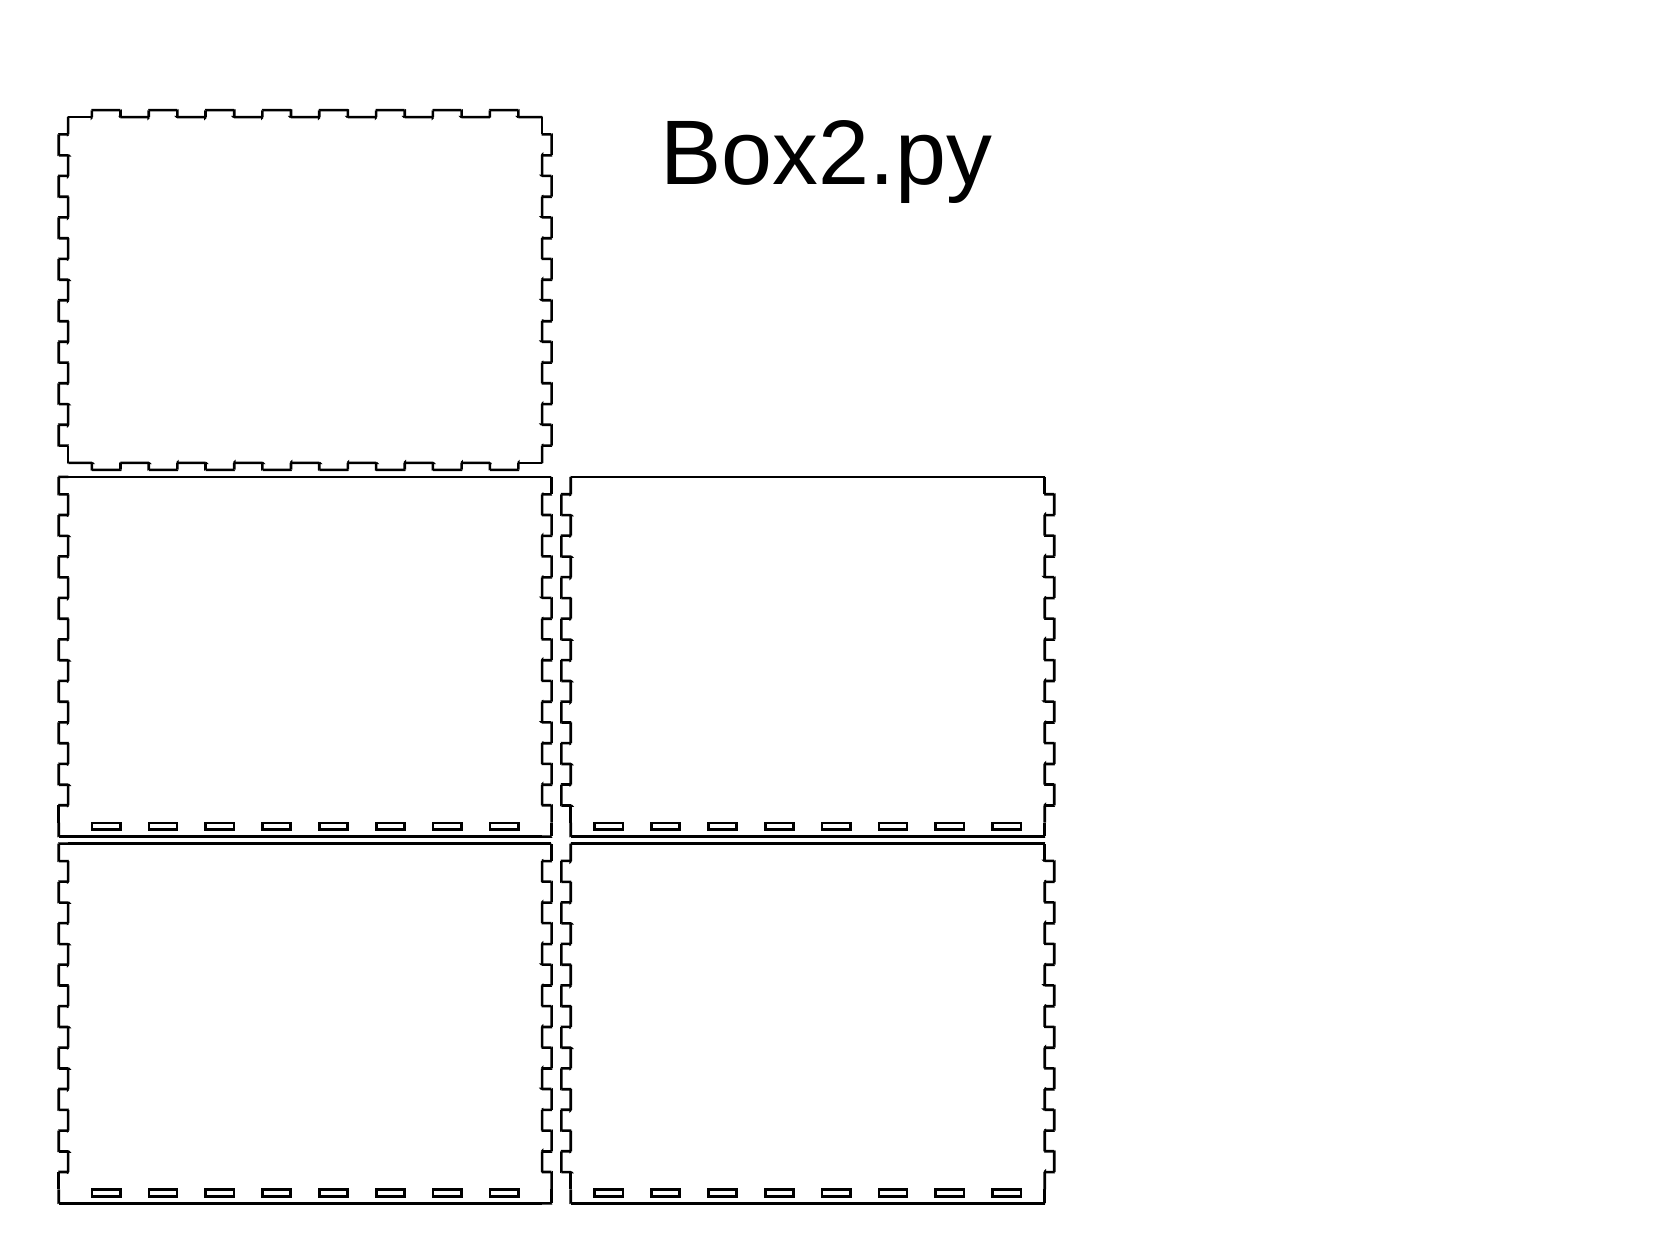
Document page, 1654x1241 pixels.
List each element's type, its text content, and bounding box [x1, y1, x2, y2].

title Box2.py [82, 49, 1571, 257]
picture [44, 0, 1087, 1214]
